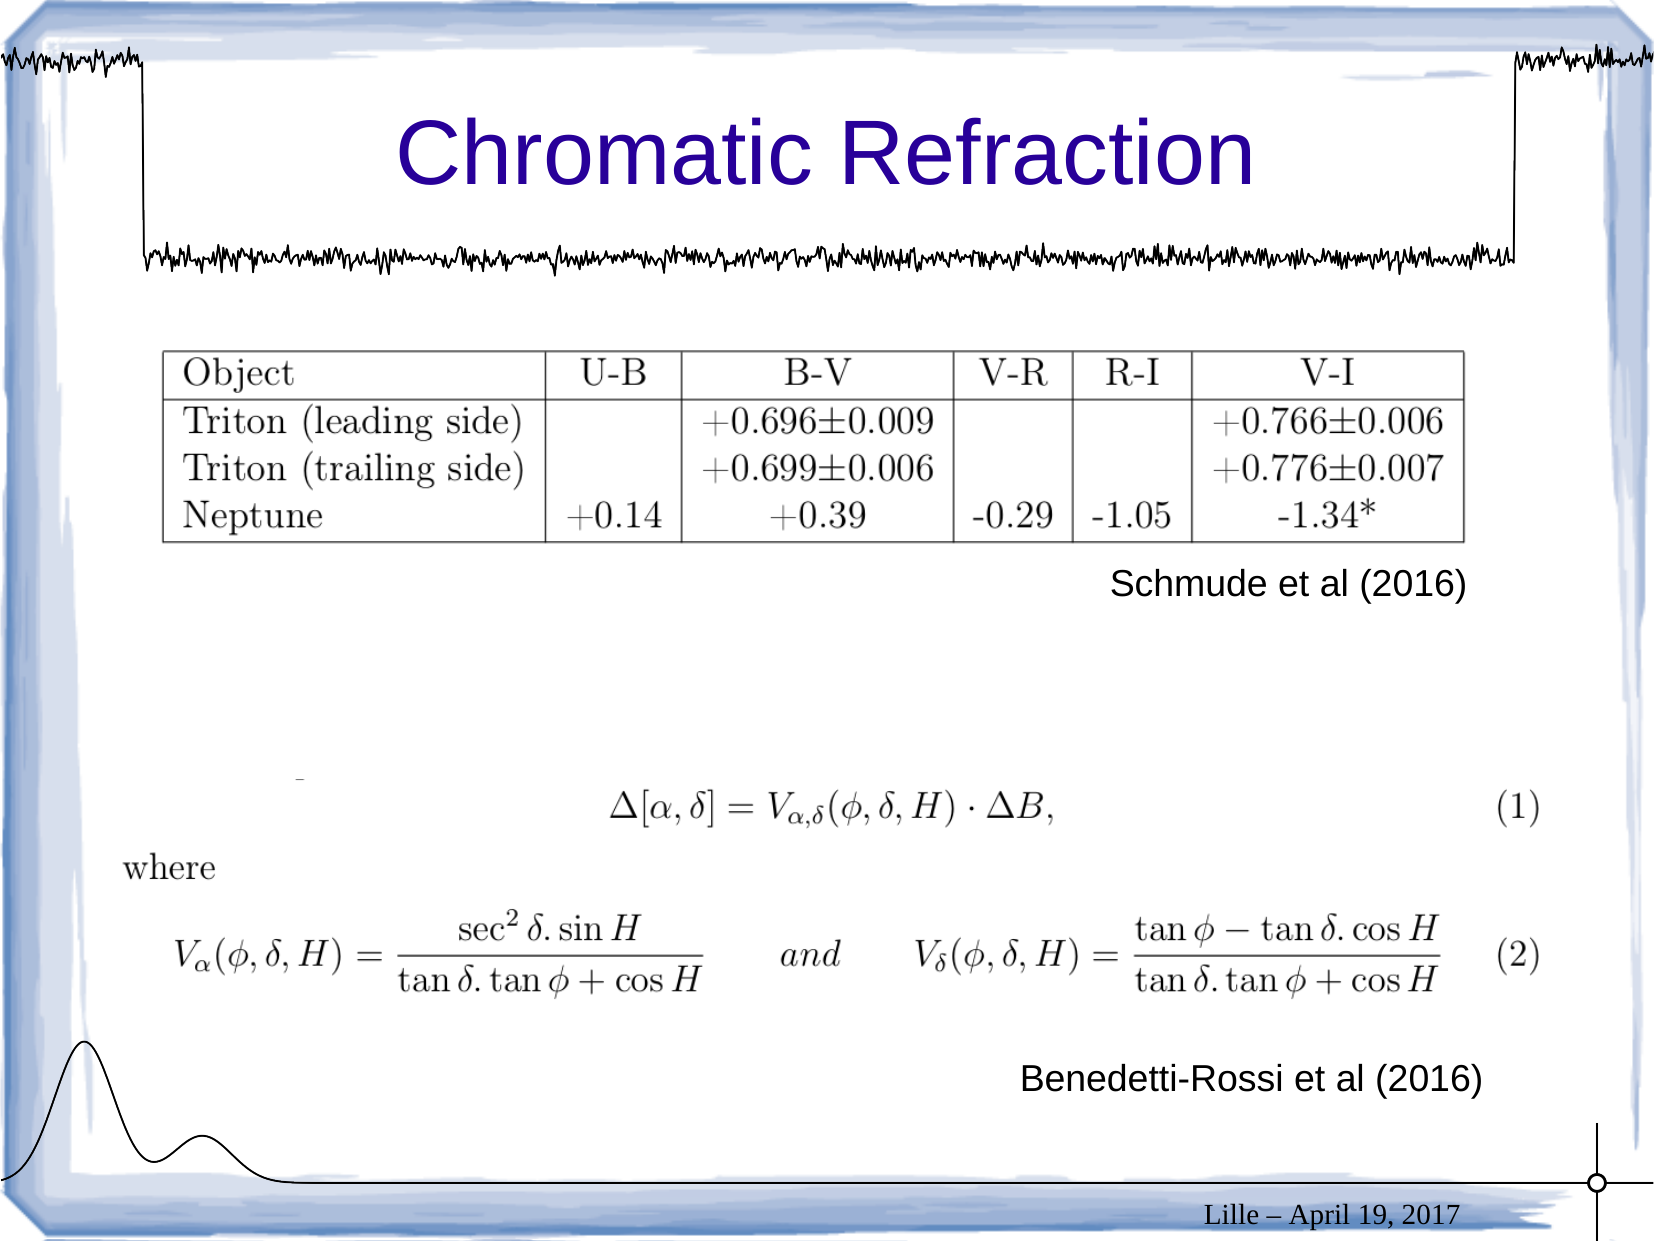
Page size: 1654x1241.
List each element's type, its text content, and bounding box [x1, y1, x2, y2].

text_box Benedetti-Rossi et al (2016) [1005, 1050, 1516, 1111]
text_box Schmude et al (2016) [1095, 555, 1501, 616]
picture [0, 0, 1654, 1241]
